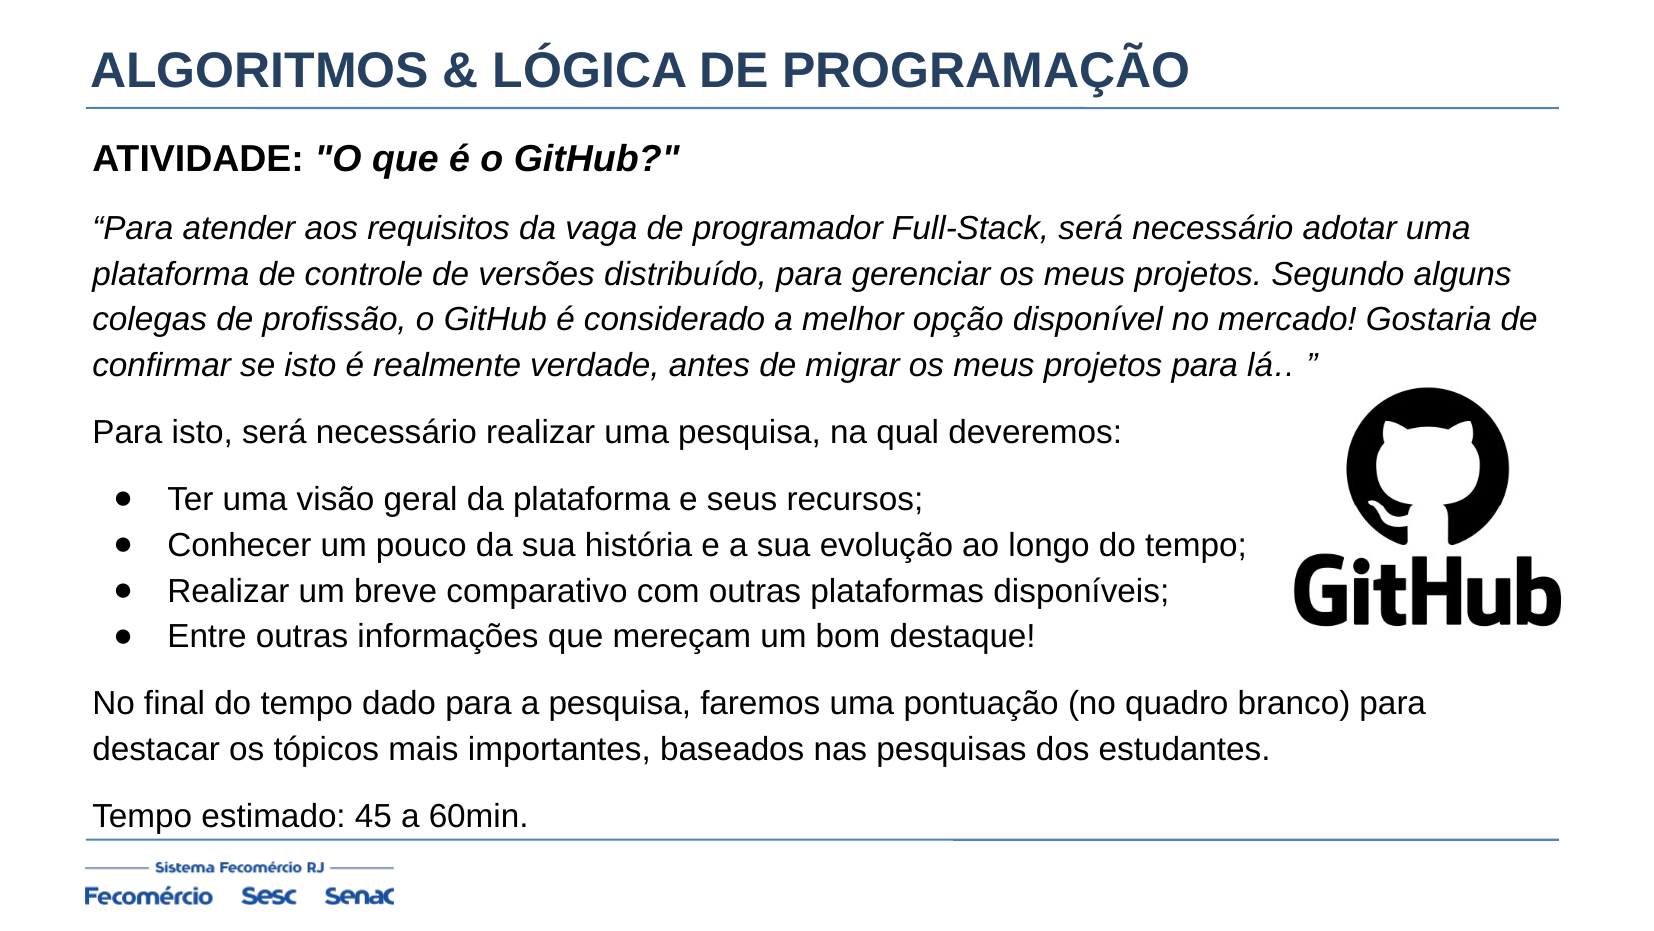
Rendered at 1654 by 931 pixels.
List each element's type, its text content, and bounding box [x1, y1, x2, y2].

picture [1290, 369, 1564, 642]
picture [62, 845, 416, 921]
text_box ALGORITMOS & LÓGICA DE PROGRAMAÇÃO [90, 32, 1564, 104]
text_box ATIVIDADE: "O que é o GitHub?" “Para atender aos requisitos da vaga de programador Full-Stack, será necessário adotar uma plataforma de controle de versões distribuído, para gerenciar os meus projetos. Segundo alguns colegas de profissão, o GitHub é considerado a melhor opção disponível no mercado! Gostaria de confirmar se isto é realmente verdade, antes de migrar os meus projetos para lá…” Para isto, será necessário realizar uma pesquisa, na qual deveremos: Ter uma visão geral da plataforma e seus recursos; Conhecer um pouco da sua história e a sua evolução ao longo do tempo; Realizar um breve comparativo com outras plataformas disponíveis; Entre outras informações que mereçam um bom destaque! No final do tempo dado para a pesquisa, faremos uma pontuação (no quadro branco) para destacar os tópicos mais importantes, baseados nas pesquisas dos estudantes. Tempo estimado: 45 a 60min. [77, 112, 1564, 836]
